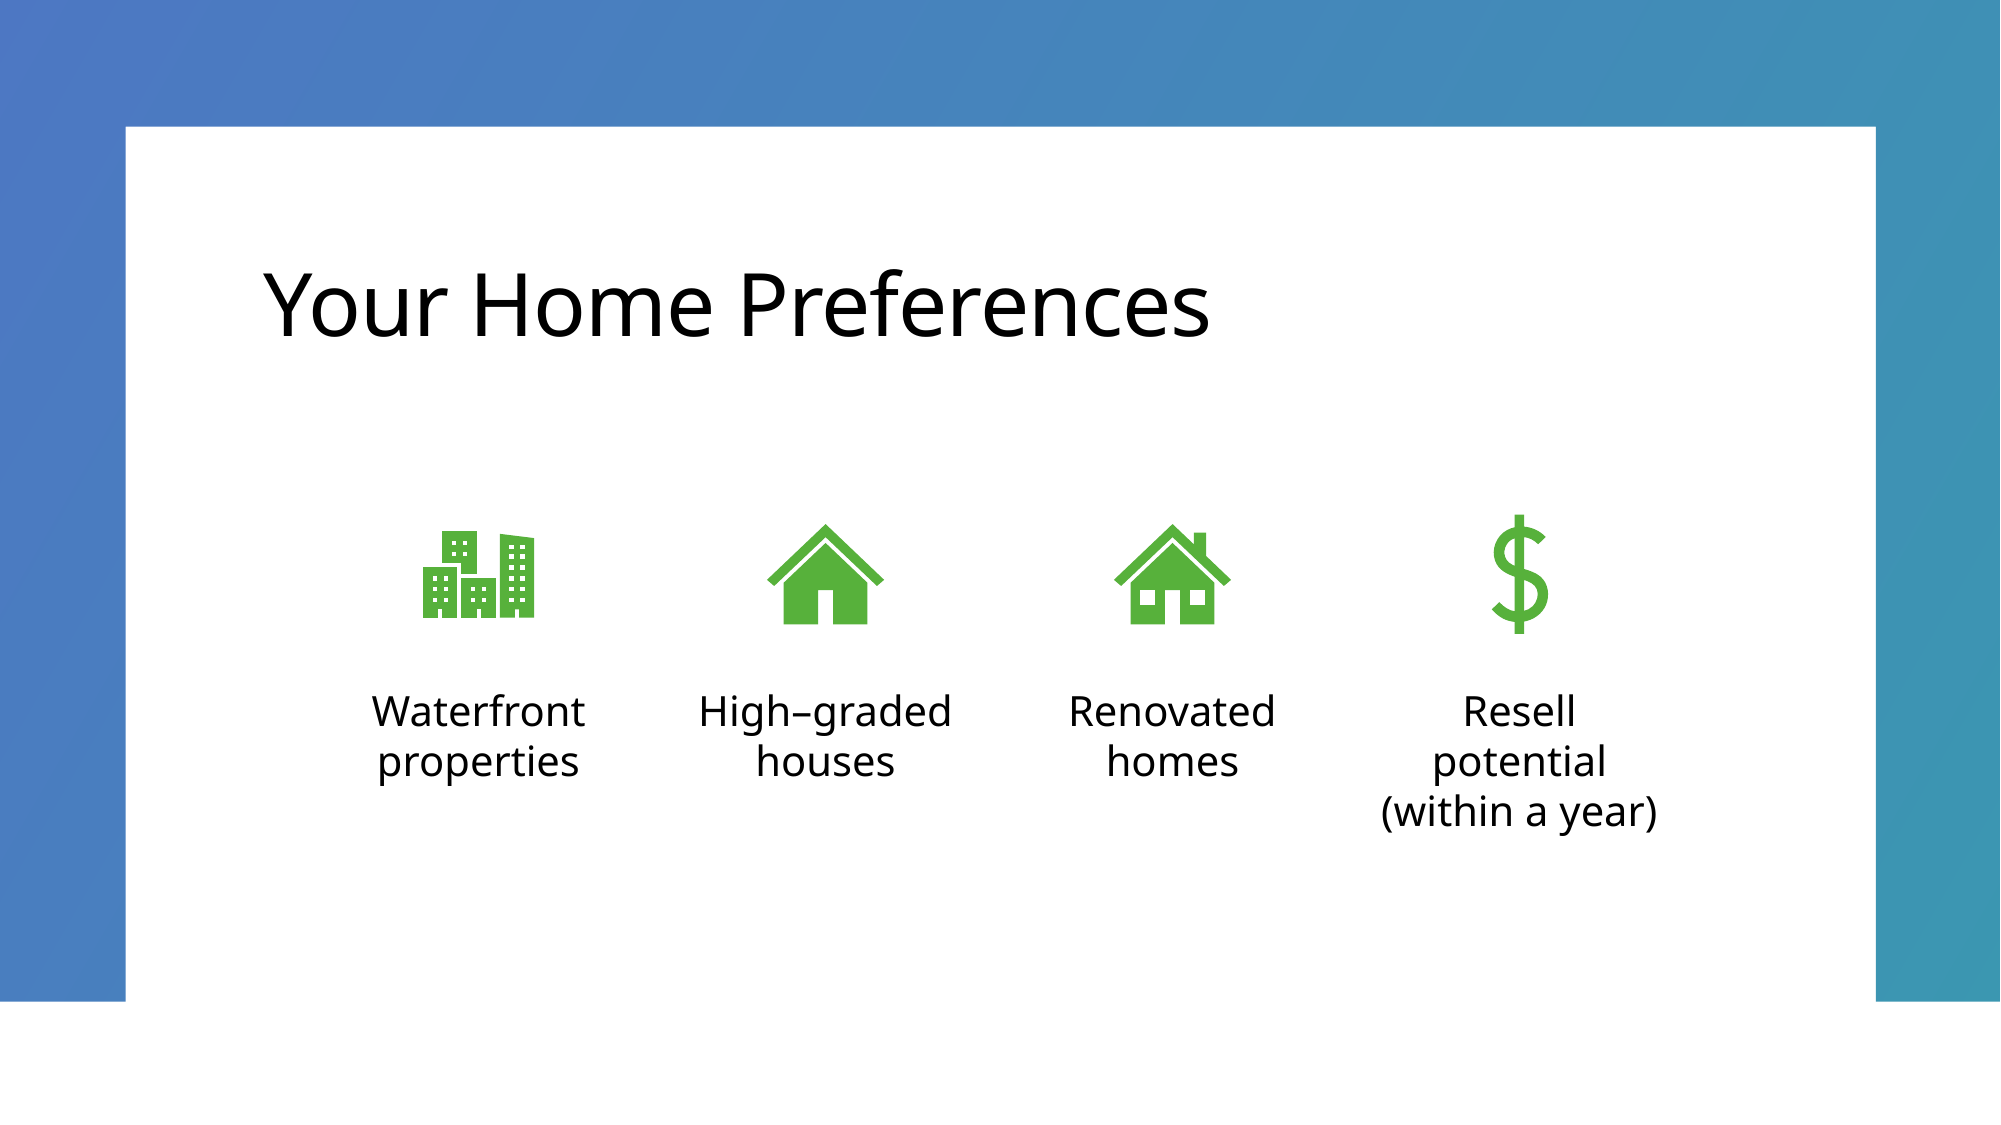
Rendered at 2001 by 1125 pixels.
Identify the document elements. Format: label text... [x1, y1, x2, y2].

text_box [759, 508, 892, 641]
title Your Home Preferences [248, 248, 1749, 470]
text_box [412, 508, 545, 641]
text_box Resell potential (within a year) [1371, 685, 1668, 804]
text_box [1453, 508, 1586, 641]
text_box [1106, 508, 1239, 641]
text_box Renovated homes [1024, 685, 1321, 804]
text_box High–graded houses [677, 685, 974, 804]
text_box Waterfront properties [330, 685, 627, 804]
